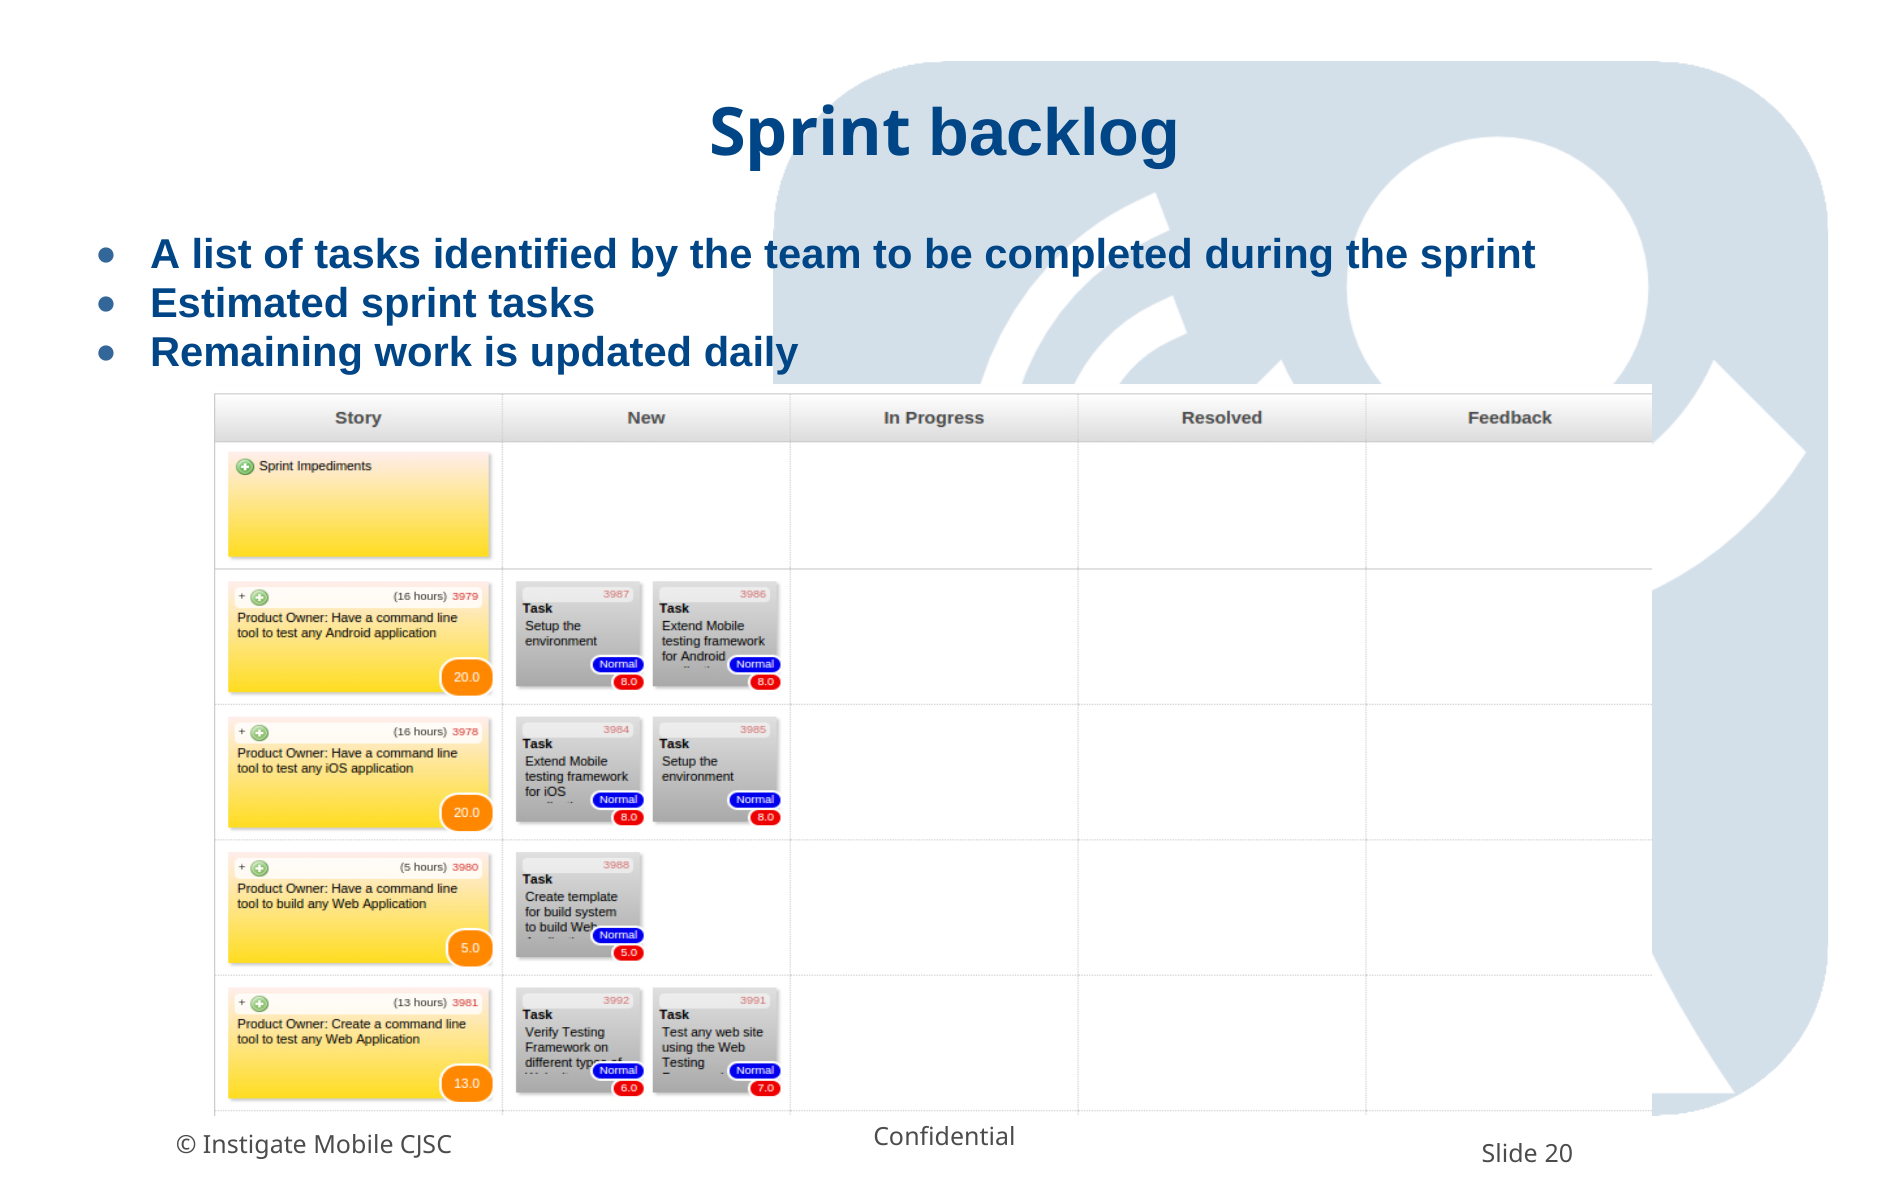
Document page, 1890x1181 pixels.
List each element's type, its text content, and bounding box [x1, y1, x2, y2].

text_box Sprint backlog [96, 47, 1794, 217]
text_box Confidential [646, 1128, 1243, 1172]
picture [214, 61, 1829, 1116]
text_box A list of tasks identified by the team to be completed during the sprint Estimated sprint tasks Remaining work is updated daily [95, 228, 1795, 914]
